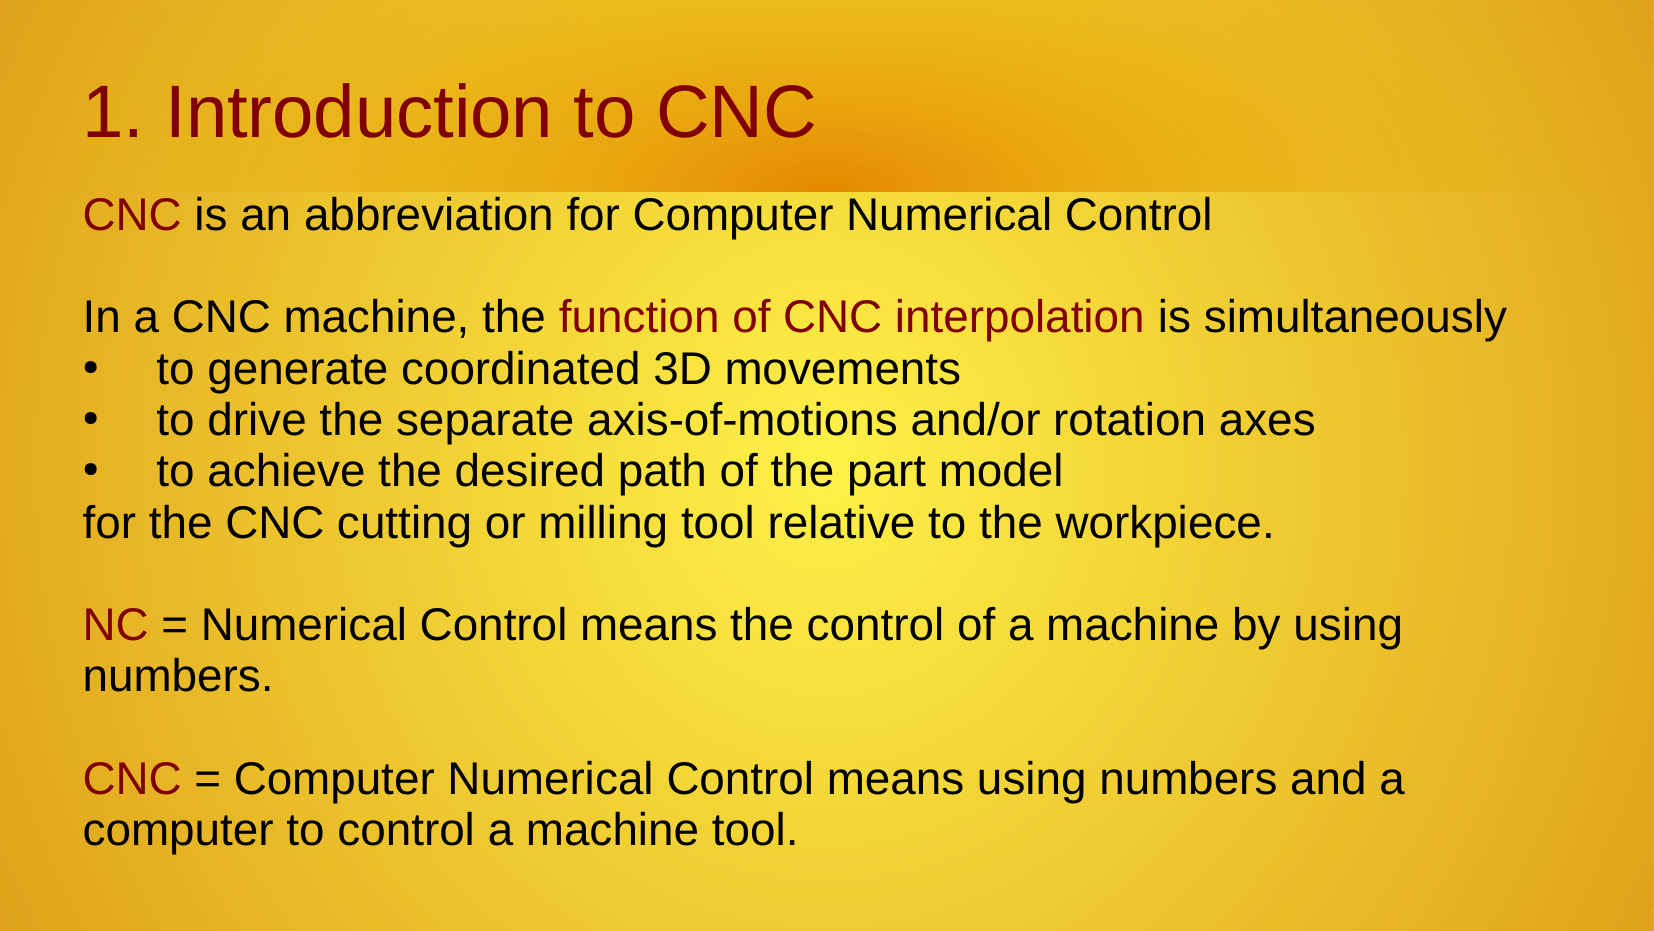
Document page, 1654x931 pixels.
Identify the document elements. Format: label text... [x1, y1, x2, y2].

subtitle CNC is an abbreviation for Computer Numerical Control In a CNC machine, the function of CNC interpolation is simultaneously to generate coordinated 3D movements to drive the separate axis-of-motions and/or rotation axes to achieve the desired path of the part model for the CNC cutting or milling tool relative to the workpiece. NC = Numerical Control means the control of a machine by using numbers. CNC = Computer Numerical Control means using numbers and a computer to control a machine tool. [82, 188, 1571, 912]
title 1. Introduction to CNC [82, 35, 1571, 188]
